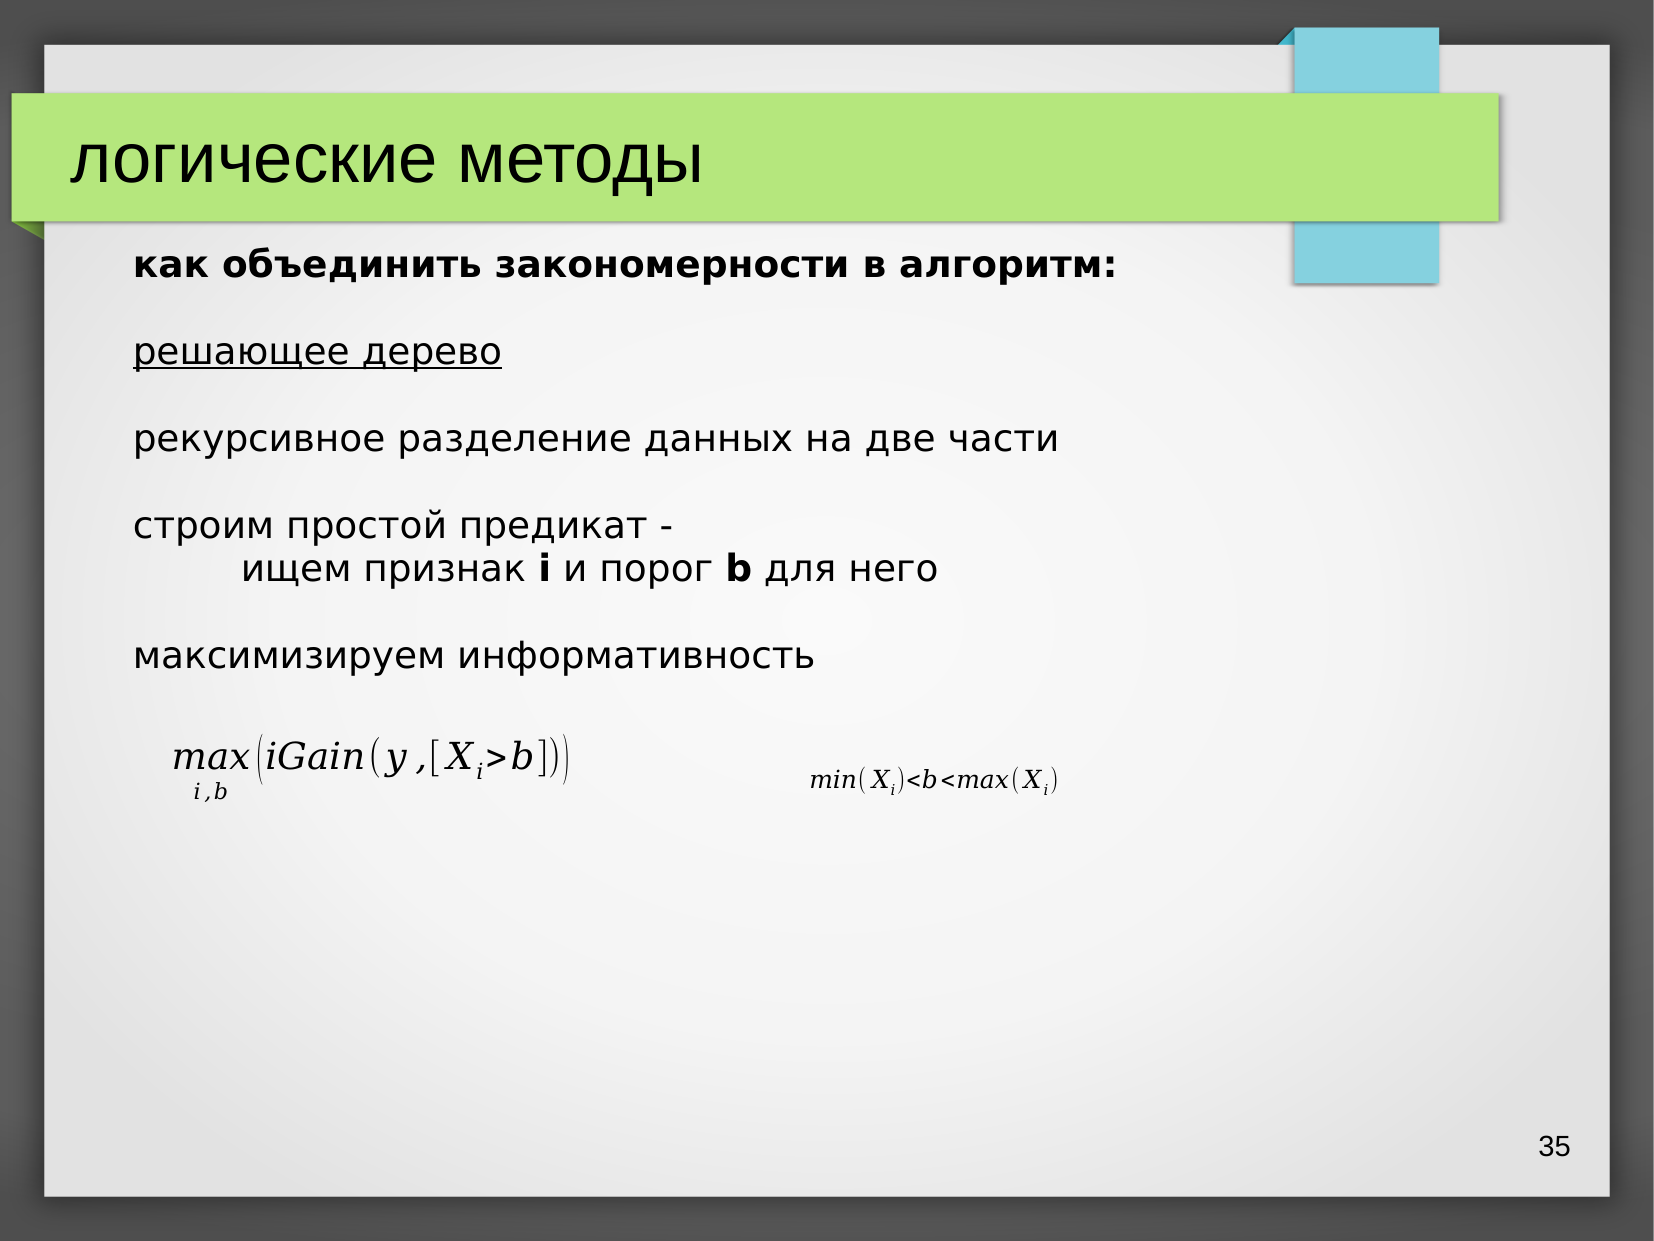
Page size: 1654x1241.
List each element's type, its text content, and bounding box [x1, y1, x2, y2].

title логические методы [70, 118, 1205, 199]
picture [0, 0, 1654, 1241]
chart [165, 732, 577, 806]
chart [803, 765, 1065, 799]
text_box как объединить закономерности в алгоритм: решающее дерево рекурсивное разделение данных на две части строим простой предикат - ищем признак i и порог b для него максимизируем информативность [118, 234, 1158, 686]
